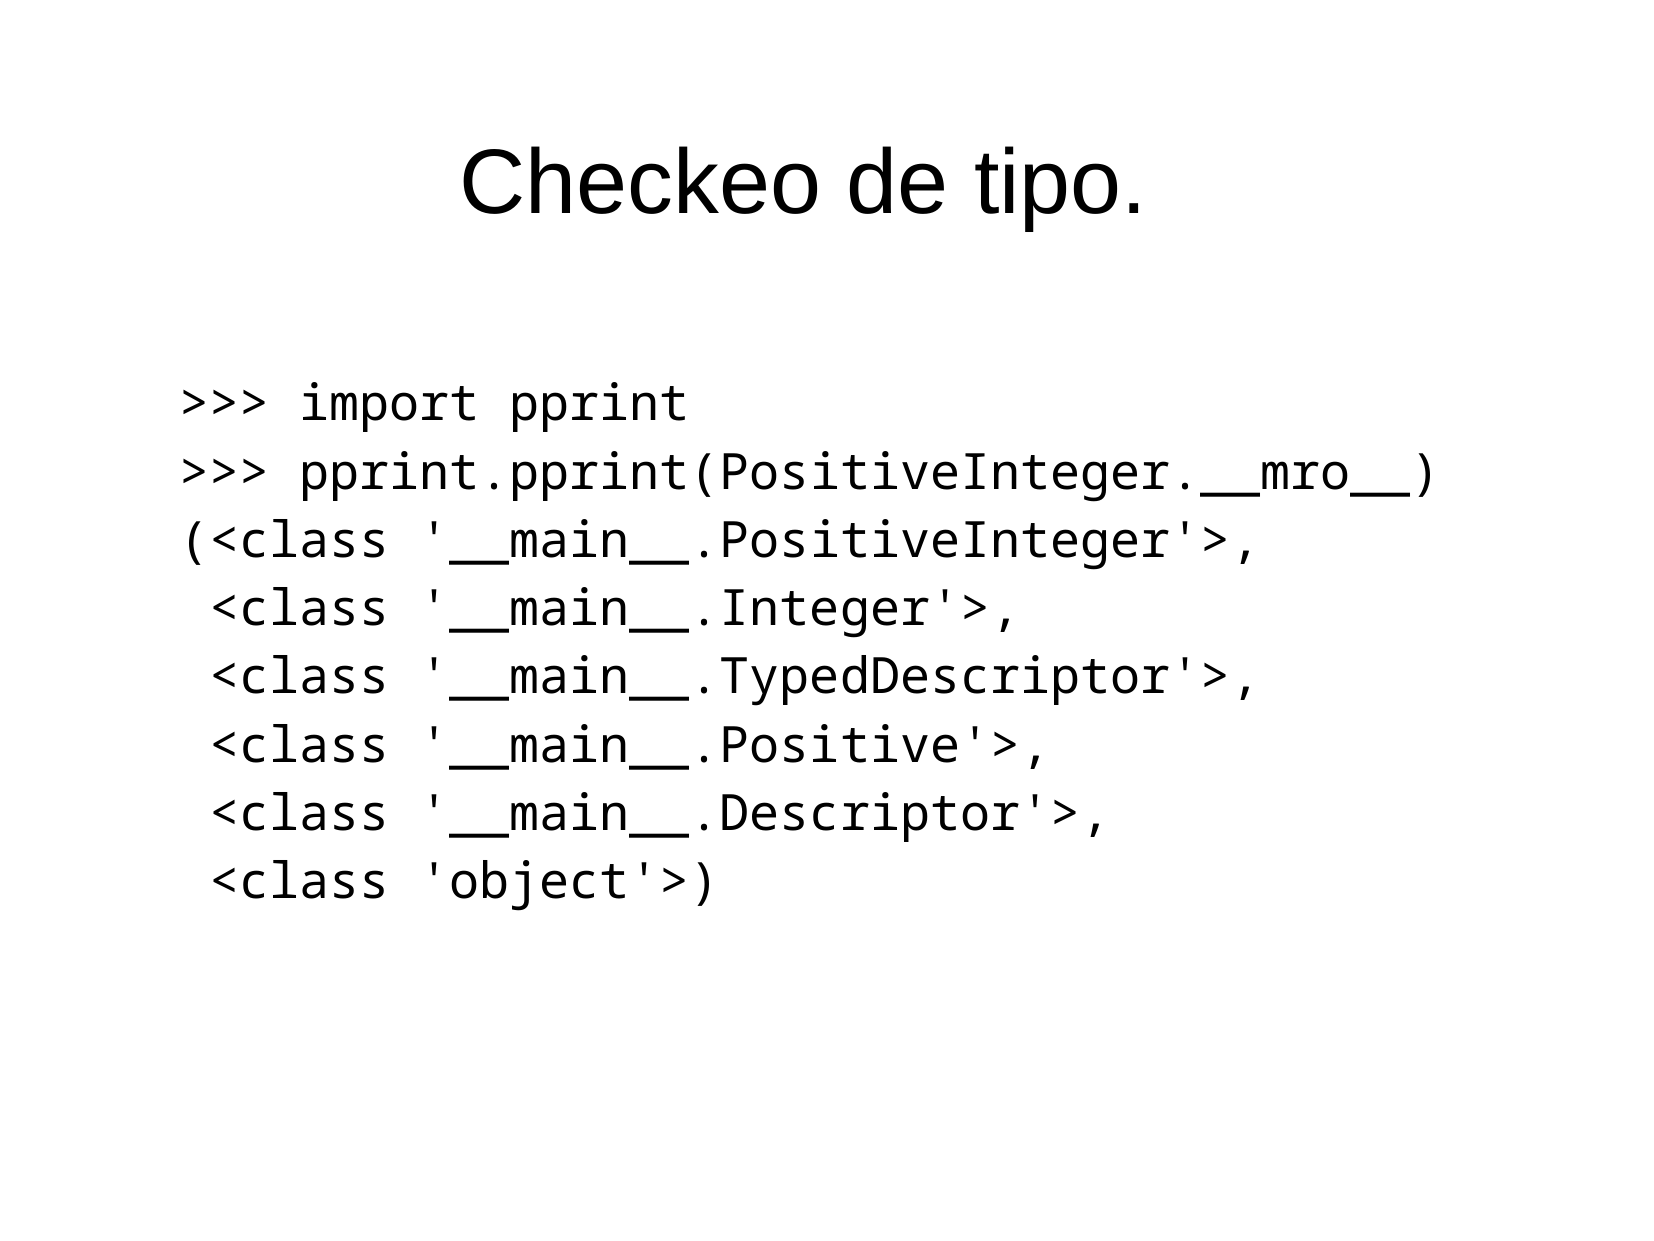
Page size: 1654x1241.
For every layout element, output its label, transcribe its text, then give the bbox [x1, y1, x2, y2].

text_box >>> import pprint >>> pprint.pprint(PositiveInteger.__mro__) (<class '__main__.PositiveInteger'>, <class '__main__.Integer'>, <class '__main__.TypedDescriptor'>, <class '__main__.Positive'>, <class '__main__.Descriptor'>, <class 'object'>) [165, 360, 1501, 775]
title Checkeo de tipo. [60, 77, 1549, 286]
